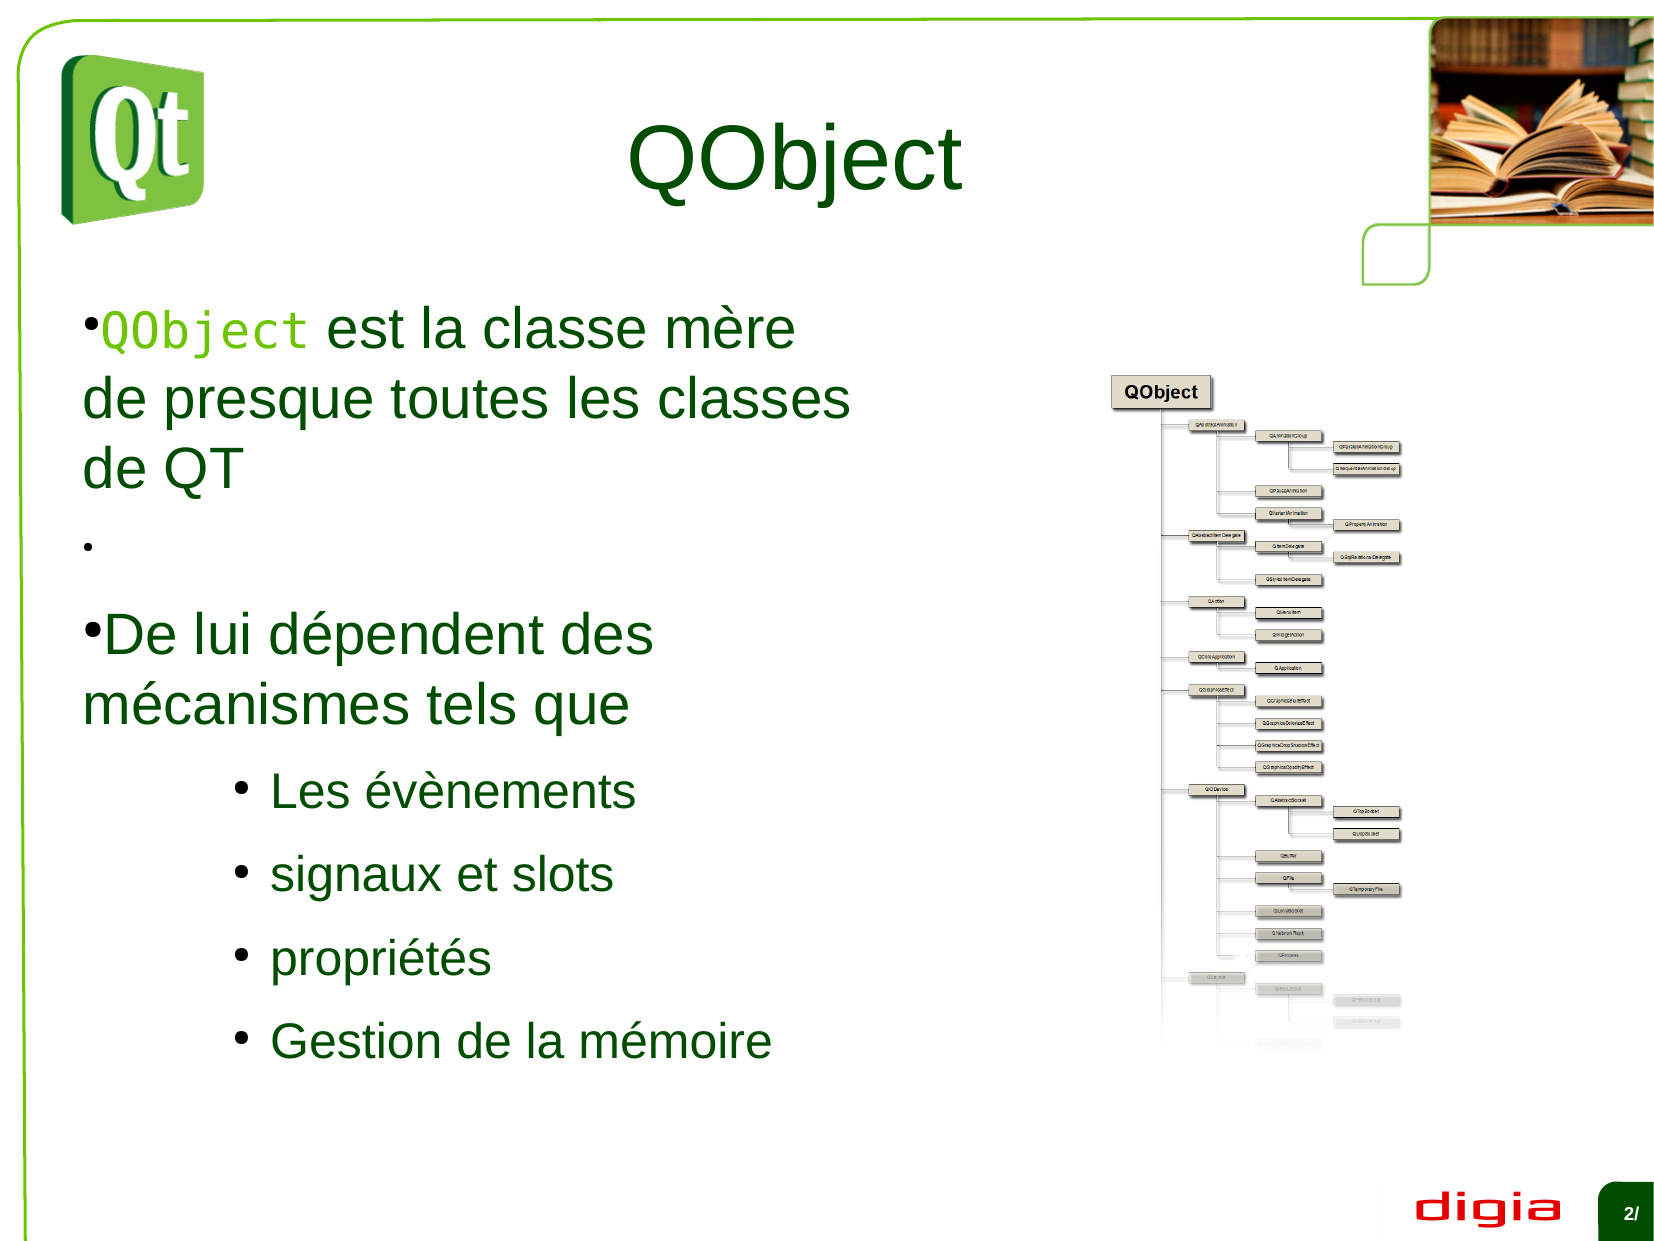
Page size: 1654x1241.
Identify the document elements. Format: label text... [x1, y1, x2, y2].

picture [1079, 336, 1431, 1155]
list QObject est la classe mère de presque toutes les classes de QT De lui dépendent des mécanismes tels que Les évènements signaux et slots propriétés Gestion de la mémoire [82, 290, 857, 1109]
title QObject [257, 49, 1333, 257]
picture [1338, 5, 1654, 306]
